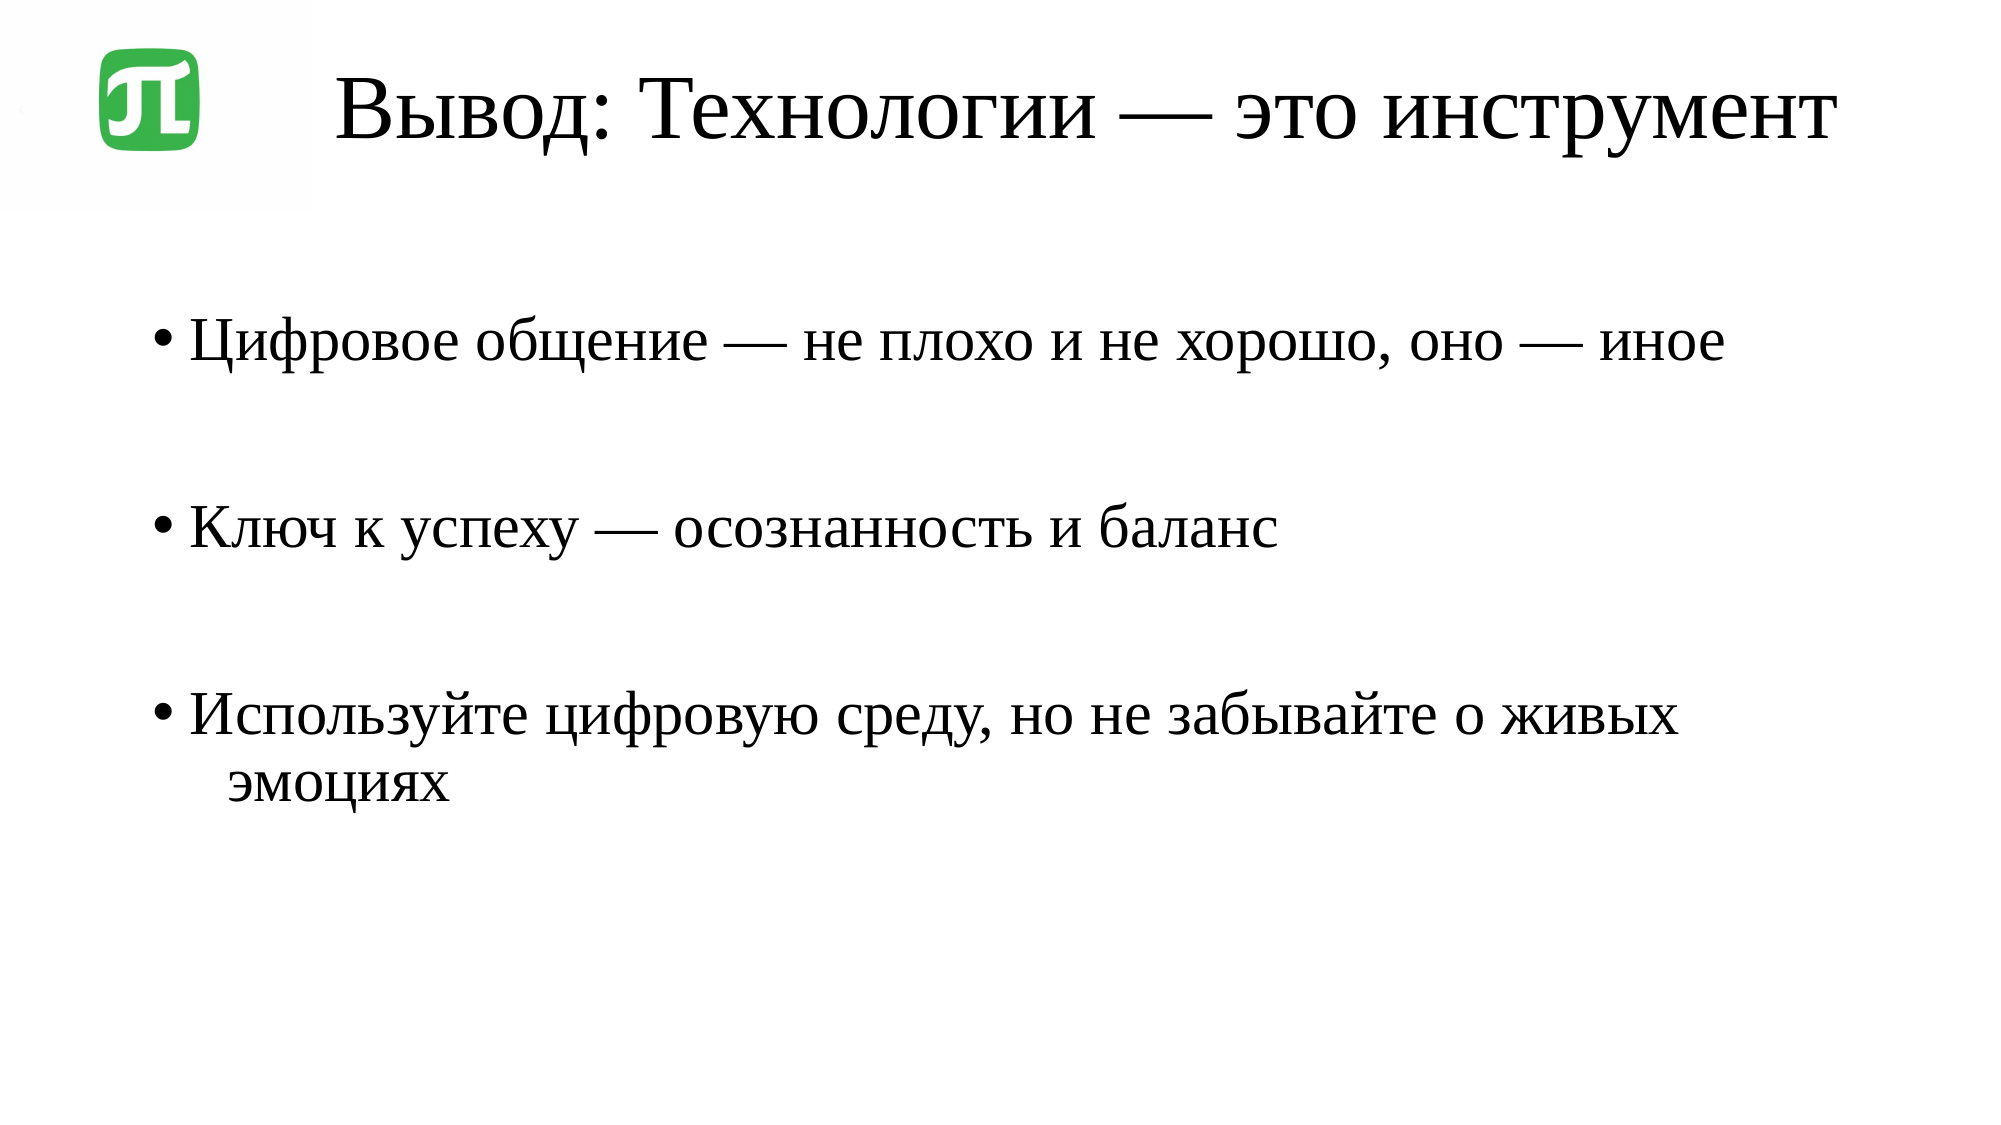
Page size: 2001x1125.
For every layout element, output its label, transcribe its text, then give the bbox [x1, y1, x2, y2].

picture [0, 0, 315, 211]
list Цифровое общение — не плохо и не хорошо, оно — иное Ключ к успеху — осознанность и баланс Используйте цифровую среду, но не забывайте о живых эмоциях [137, 299, 1876, 1014]
title Вывод: Технологии — это инструмент [225, 0, 1951, 218]
